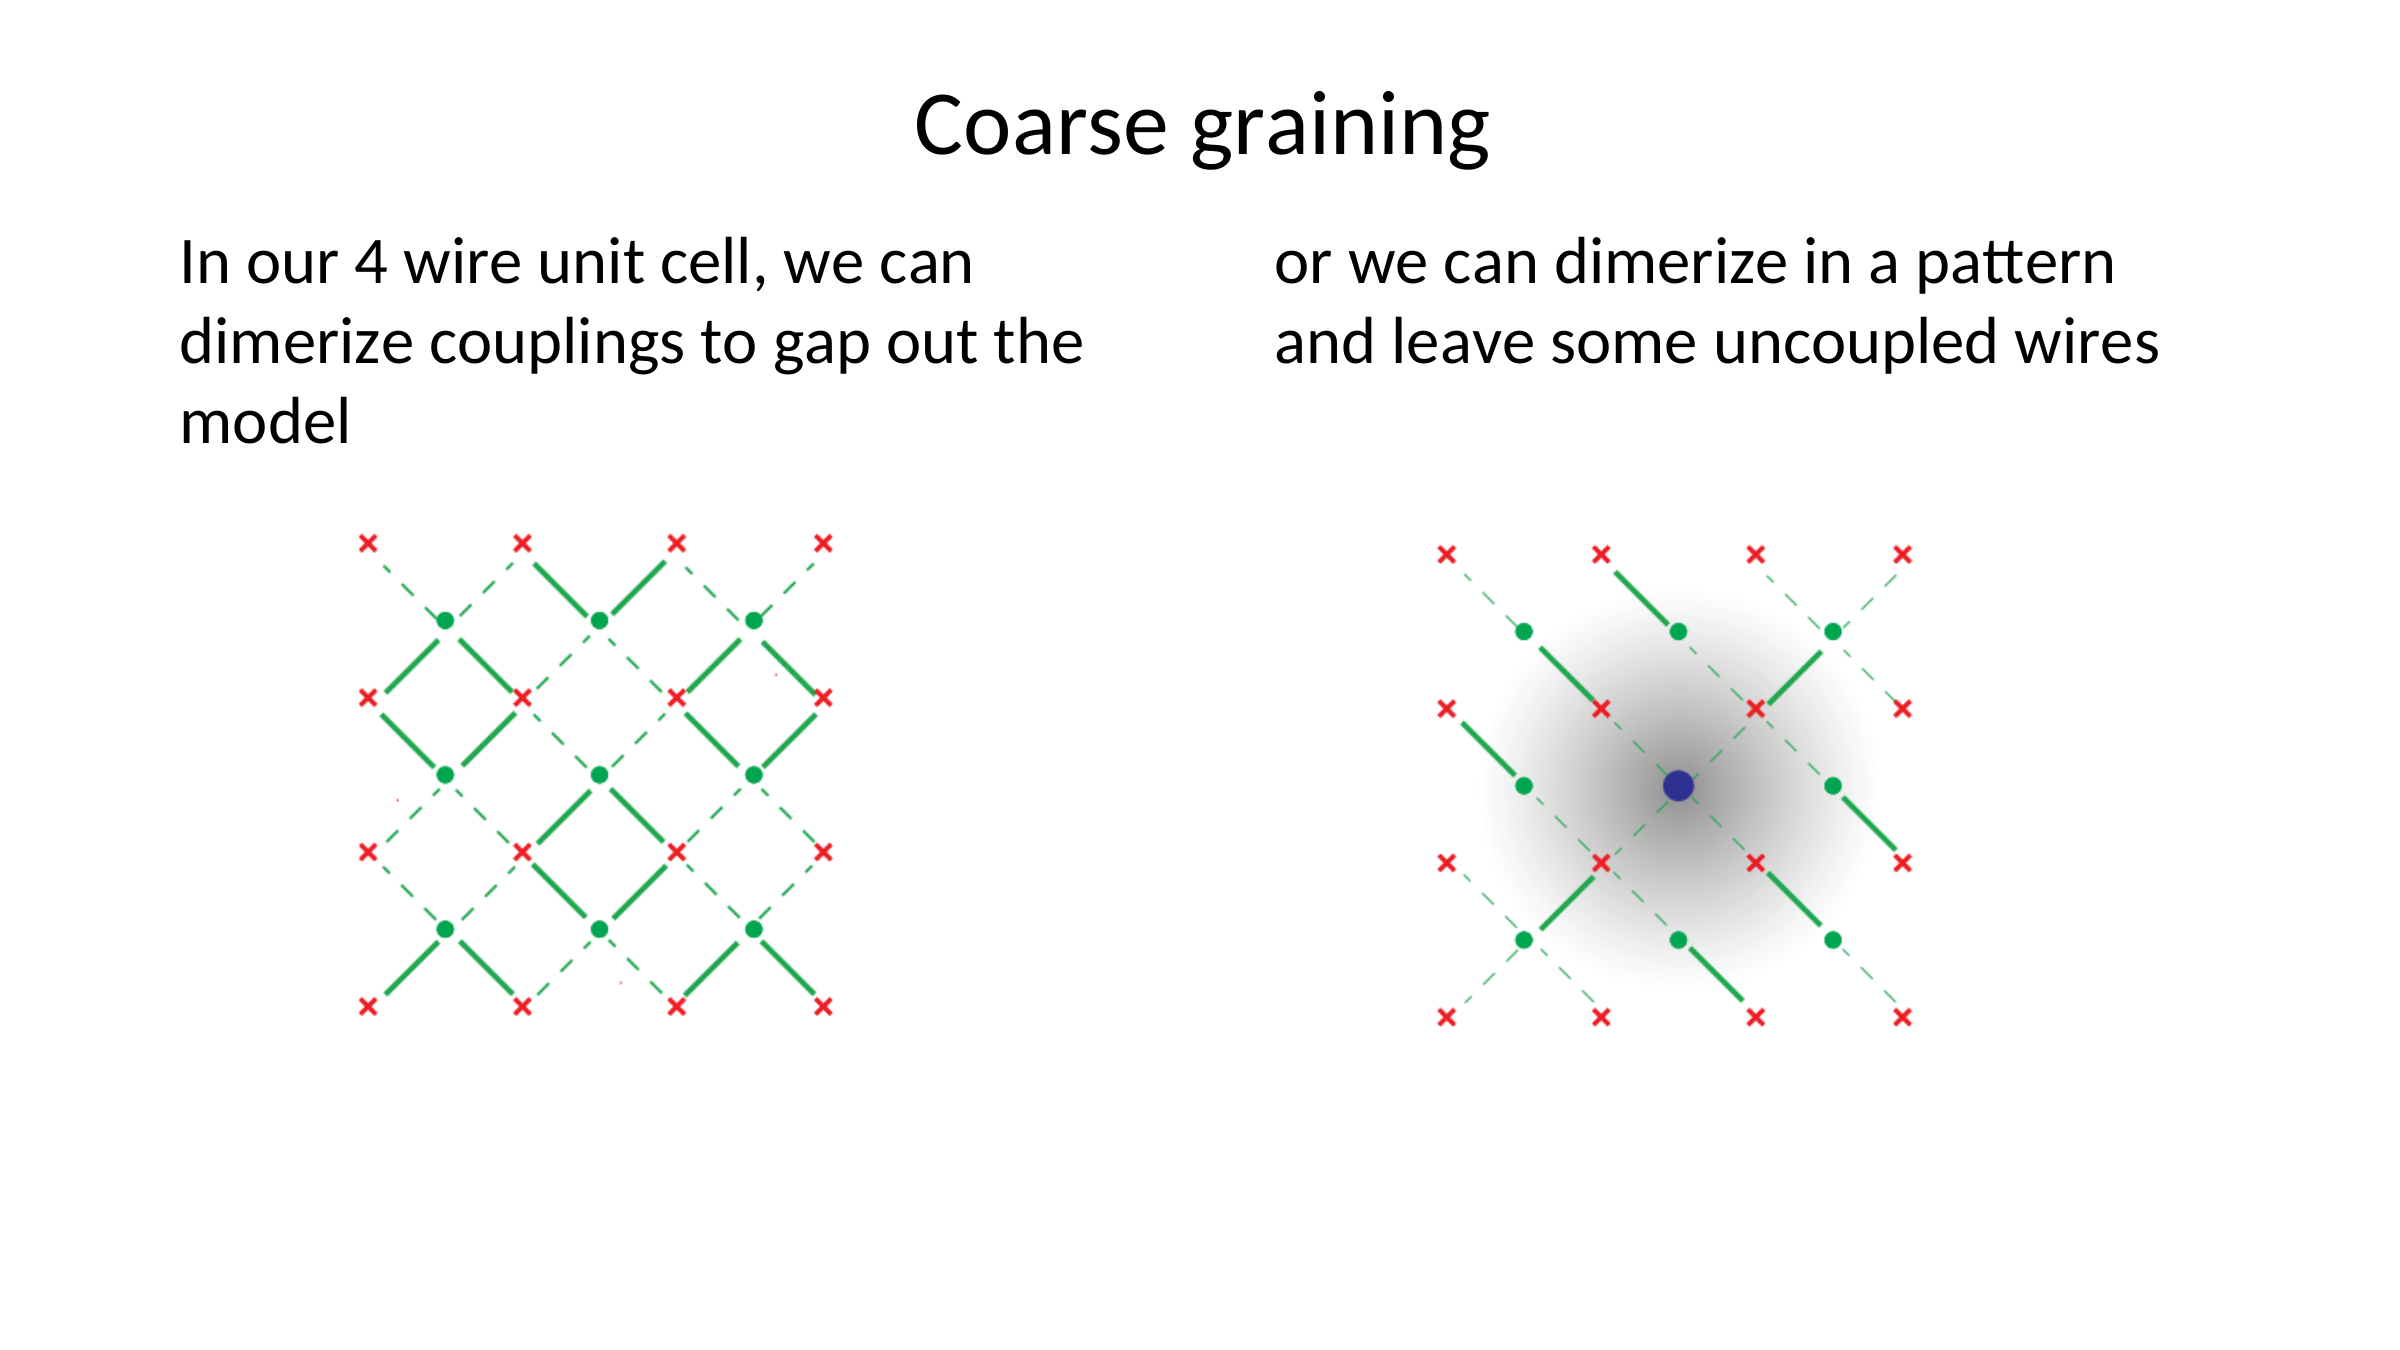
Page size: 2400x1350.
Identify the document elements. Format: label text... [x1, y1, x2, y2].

picture [330, 509, 879, 1049]
text_box In our 4 wire unit cell, we can dimerize couplings to gap out the model [165, 209, 1126, 705]
text_box or we can dimerize in a pattern and leave some uncoupled wires [1260, 209, 2221, 705]
text_box Coarse graining [900, 55, 2236, 180]
picture [1427, 531, 1936, 1051]
